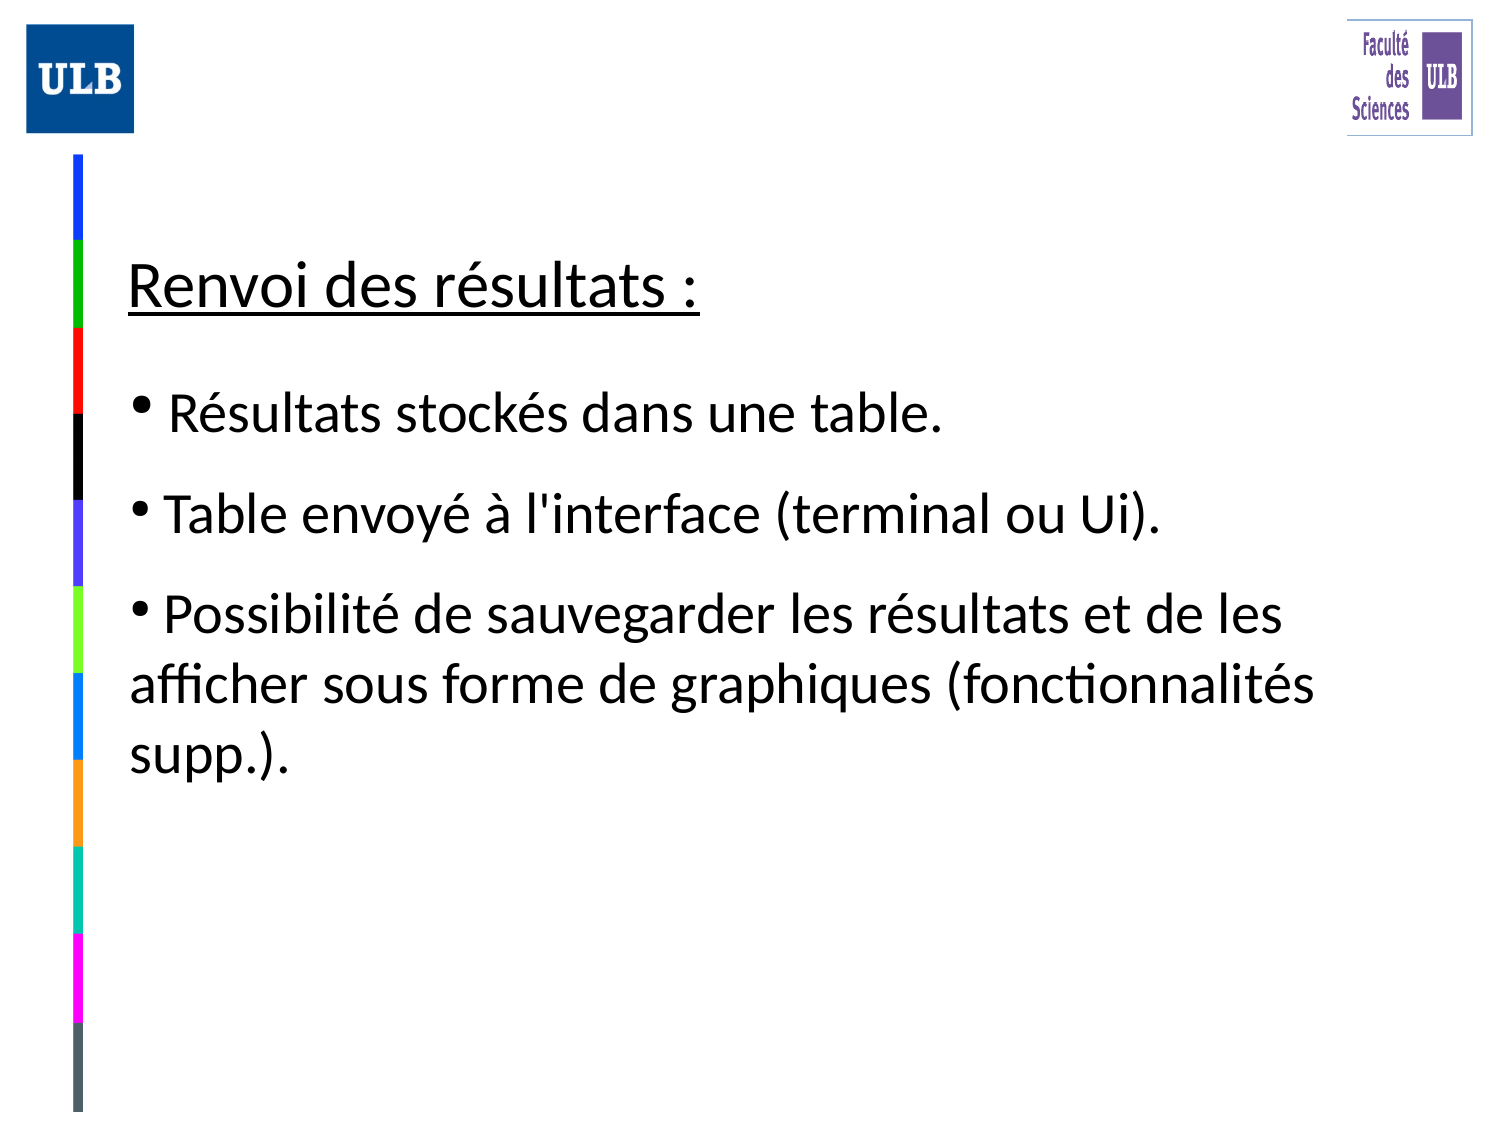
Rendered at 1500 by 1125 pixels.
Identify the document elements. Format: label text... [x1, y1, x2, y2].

picture [7, 24, 142, 143]
picture [74, 155, 83, 1111]
title Renvoi des résultats : [112, 160, 1388, 402]
picture [1345, 21, 1471, 135]
subtitle Résultats stockés dans une table. Table envoyé à l'interface (terminal ou Ui). Possibilité de sauvegarder les résultats et de les afficher sous forme de graphiques (fonctionnalités supp.). [129, 366, 1465, 1099]
